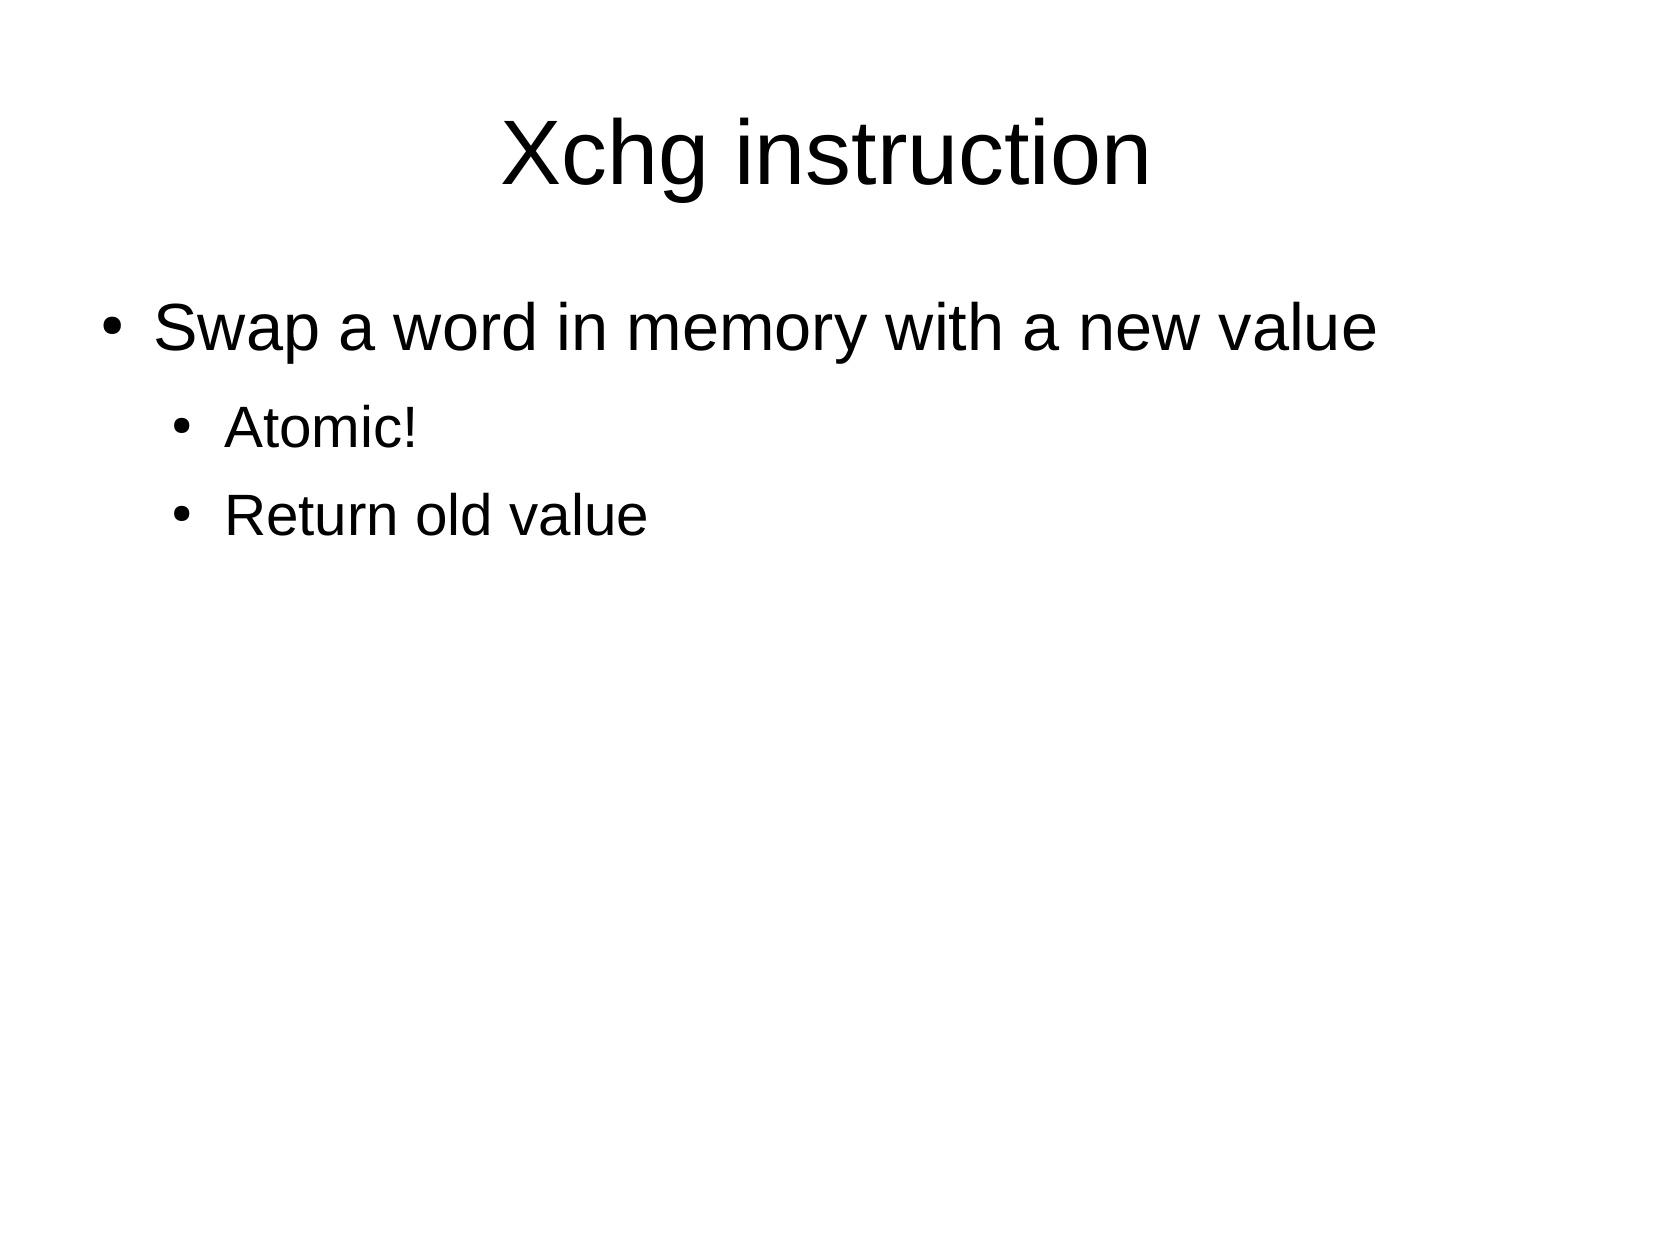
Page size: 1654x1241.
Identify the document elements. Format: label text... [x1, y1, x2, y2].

list Swap a word in memory with a new value Atomic! Return old value [82, 290, 1571, 1010]
title Xchg instruction [82, 49, 1571, 257]
